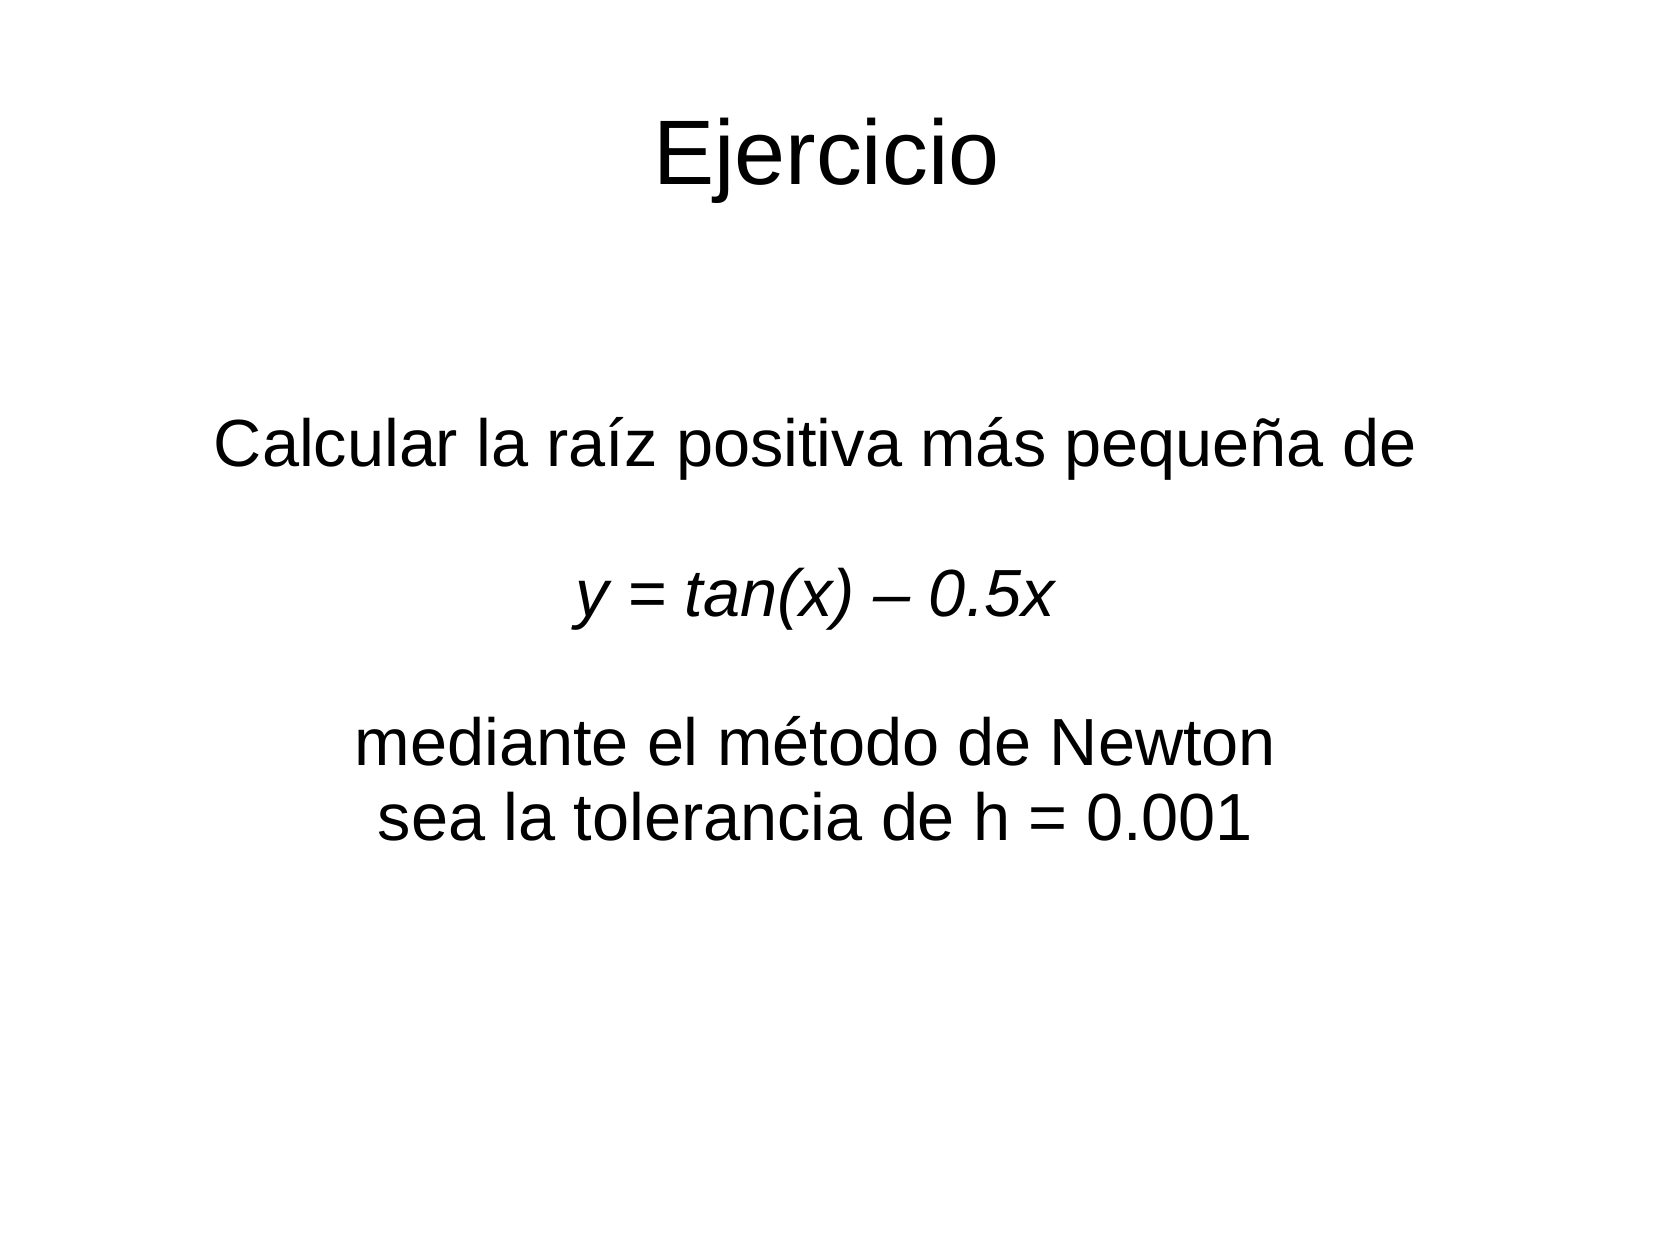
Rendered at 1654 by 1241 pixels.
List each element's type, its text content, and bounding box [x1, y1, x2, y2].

title Ejercicio [82, 49, 1571, 257]
subtitle Calcular la raíz positiva más pequeña de y = tan(x) – 0.5x mediante el método de Newton sea la tolerancia de h = 0.001 [117, 295, 1479, 966]
